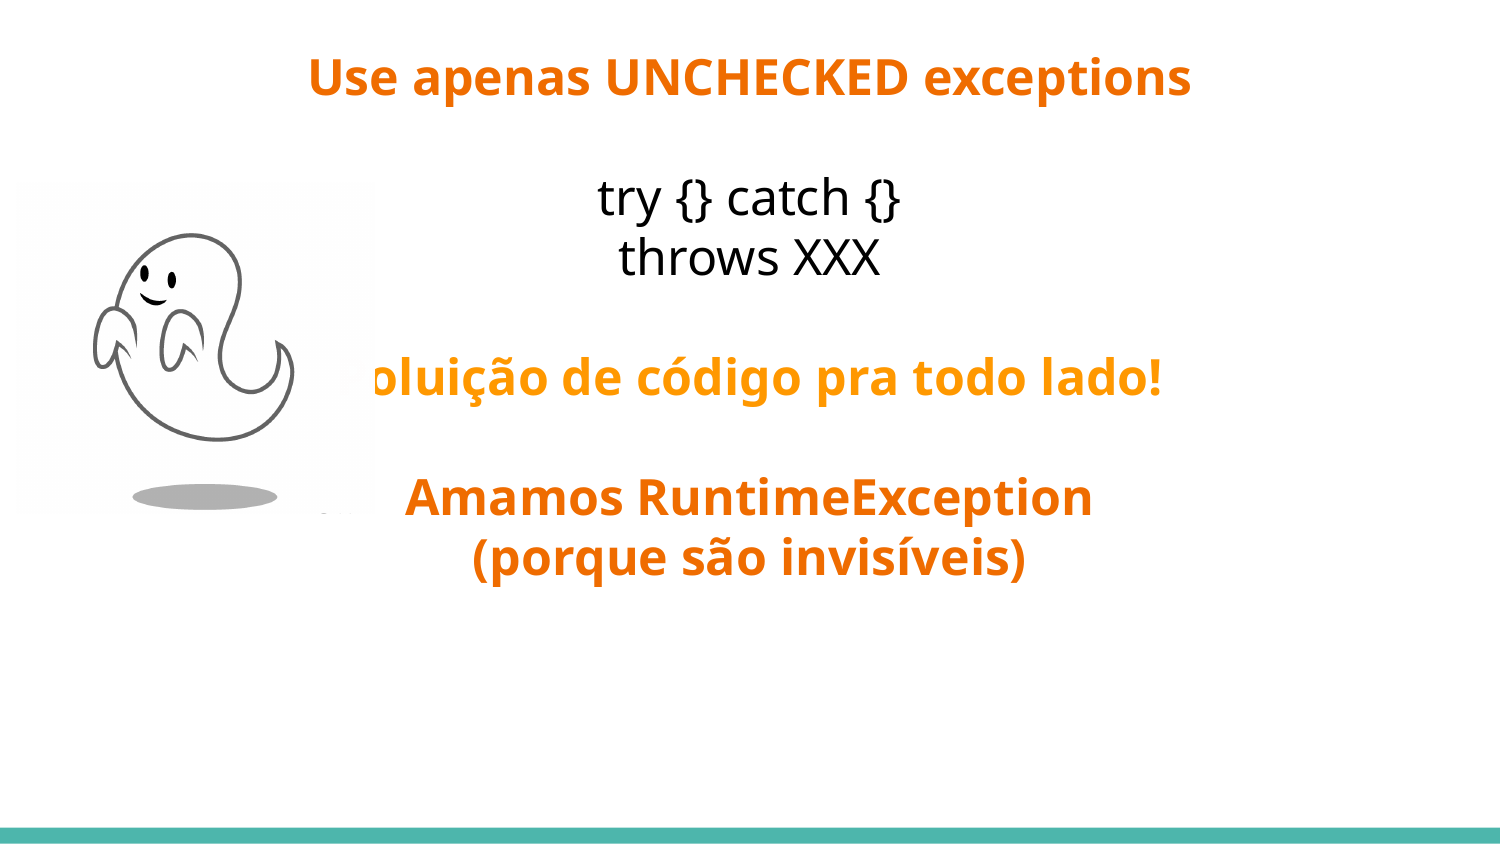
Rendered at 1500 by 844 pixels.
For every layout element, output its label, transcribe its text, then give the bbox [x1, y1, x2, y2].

text_box Use apenas UNCHECKED exceptions try {} catch {} throws XXX Poluição de código pra todo lado! Amamos RuntimeException (porque são invisíveis) [255, 30, 1245, 603]
picture [16, 182, 375, 514]
